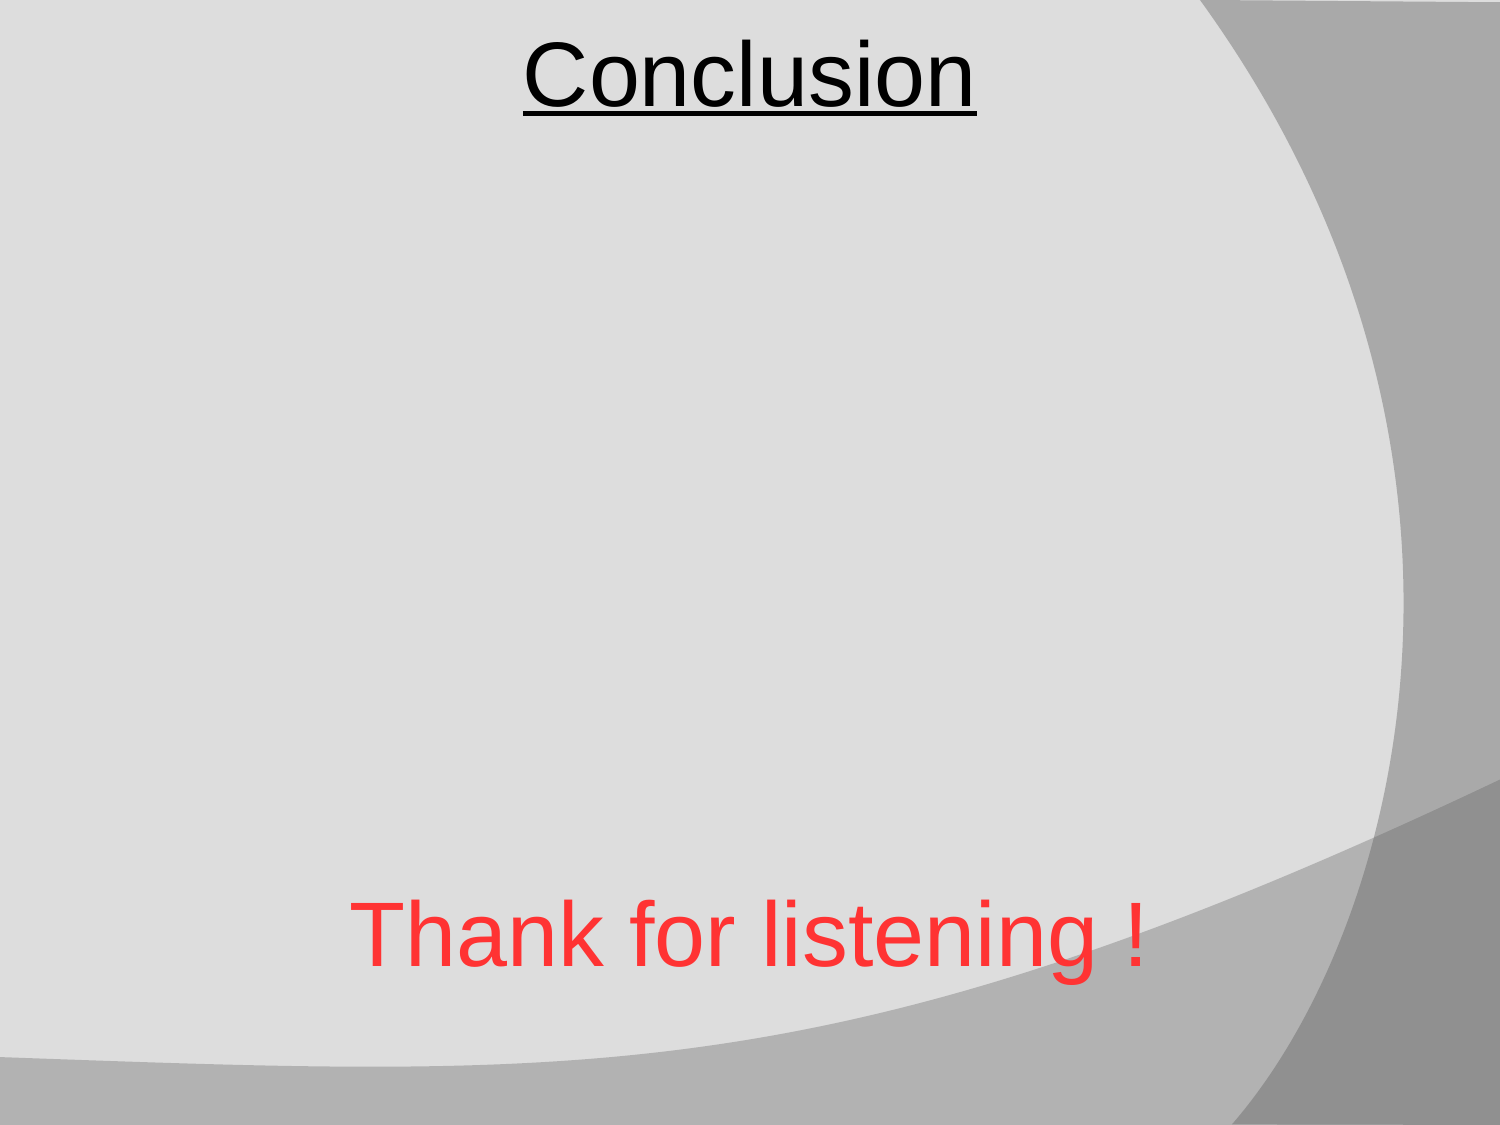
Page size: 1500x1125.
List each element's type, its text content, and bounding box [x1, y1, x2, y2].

text_box Thank for listening ! [0, 855, 1500, 1015]
text_box Conclusion [0, 0, 1500, 154]
